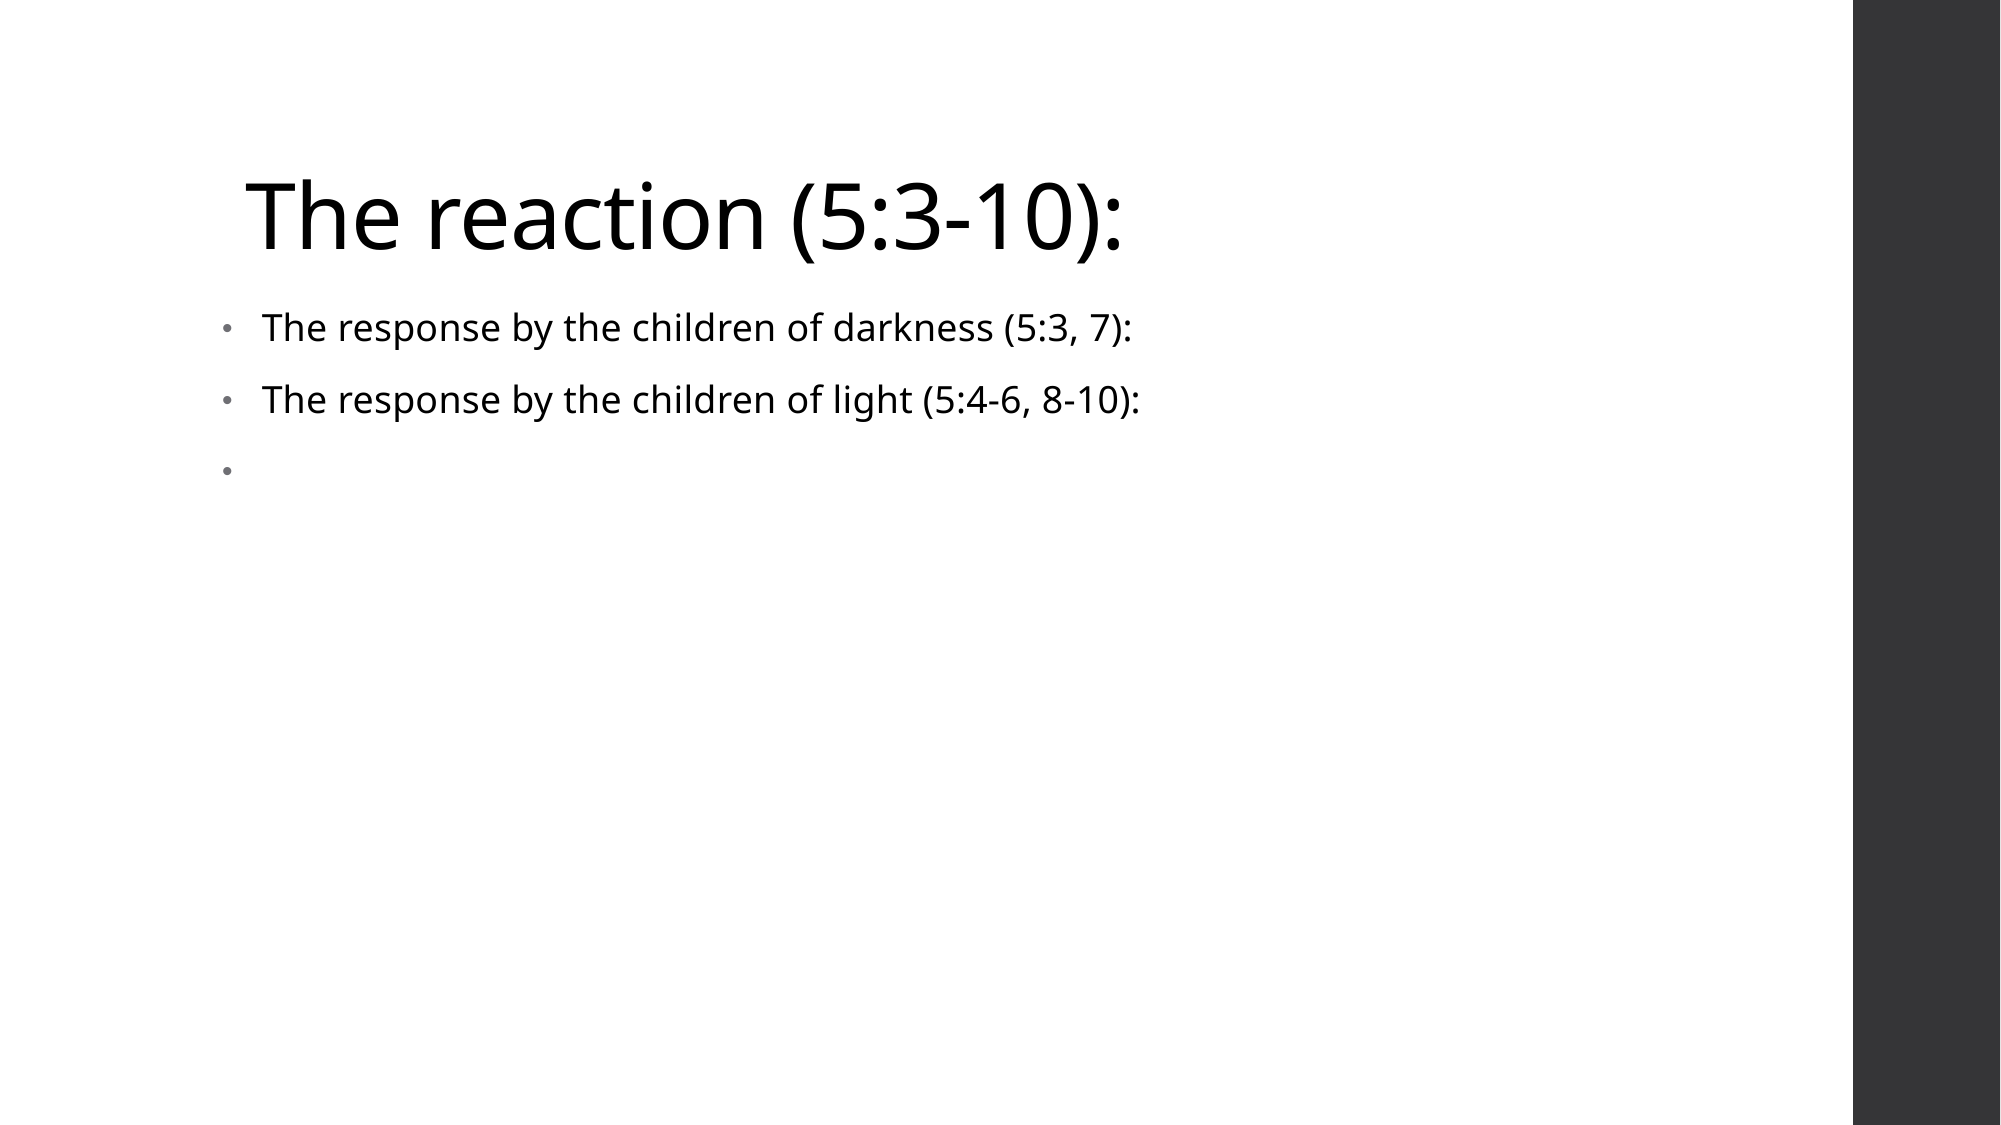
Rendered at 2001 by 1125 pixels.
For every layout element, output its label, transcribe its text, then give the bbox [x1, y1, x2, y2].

title The reaction (5:3-10): [206, 60, 1797, 278]
list The response by the children of darkness (5:3, 7): The response by the children of light (5:4-6, 8-10): [206, 299, 1617, 1014]
